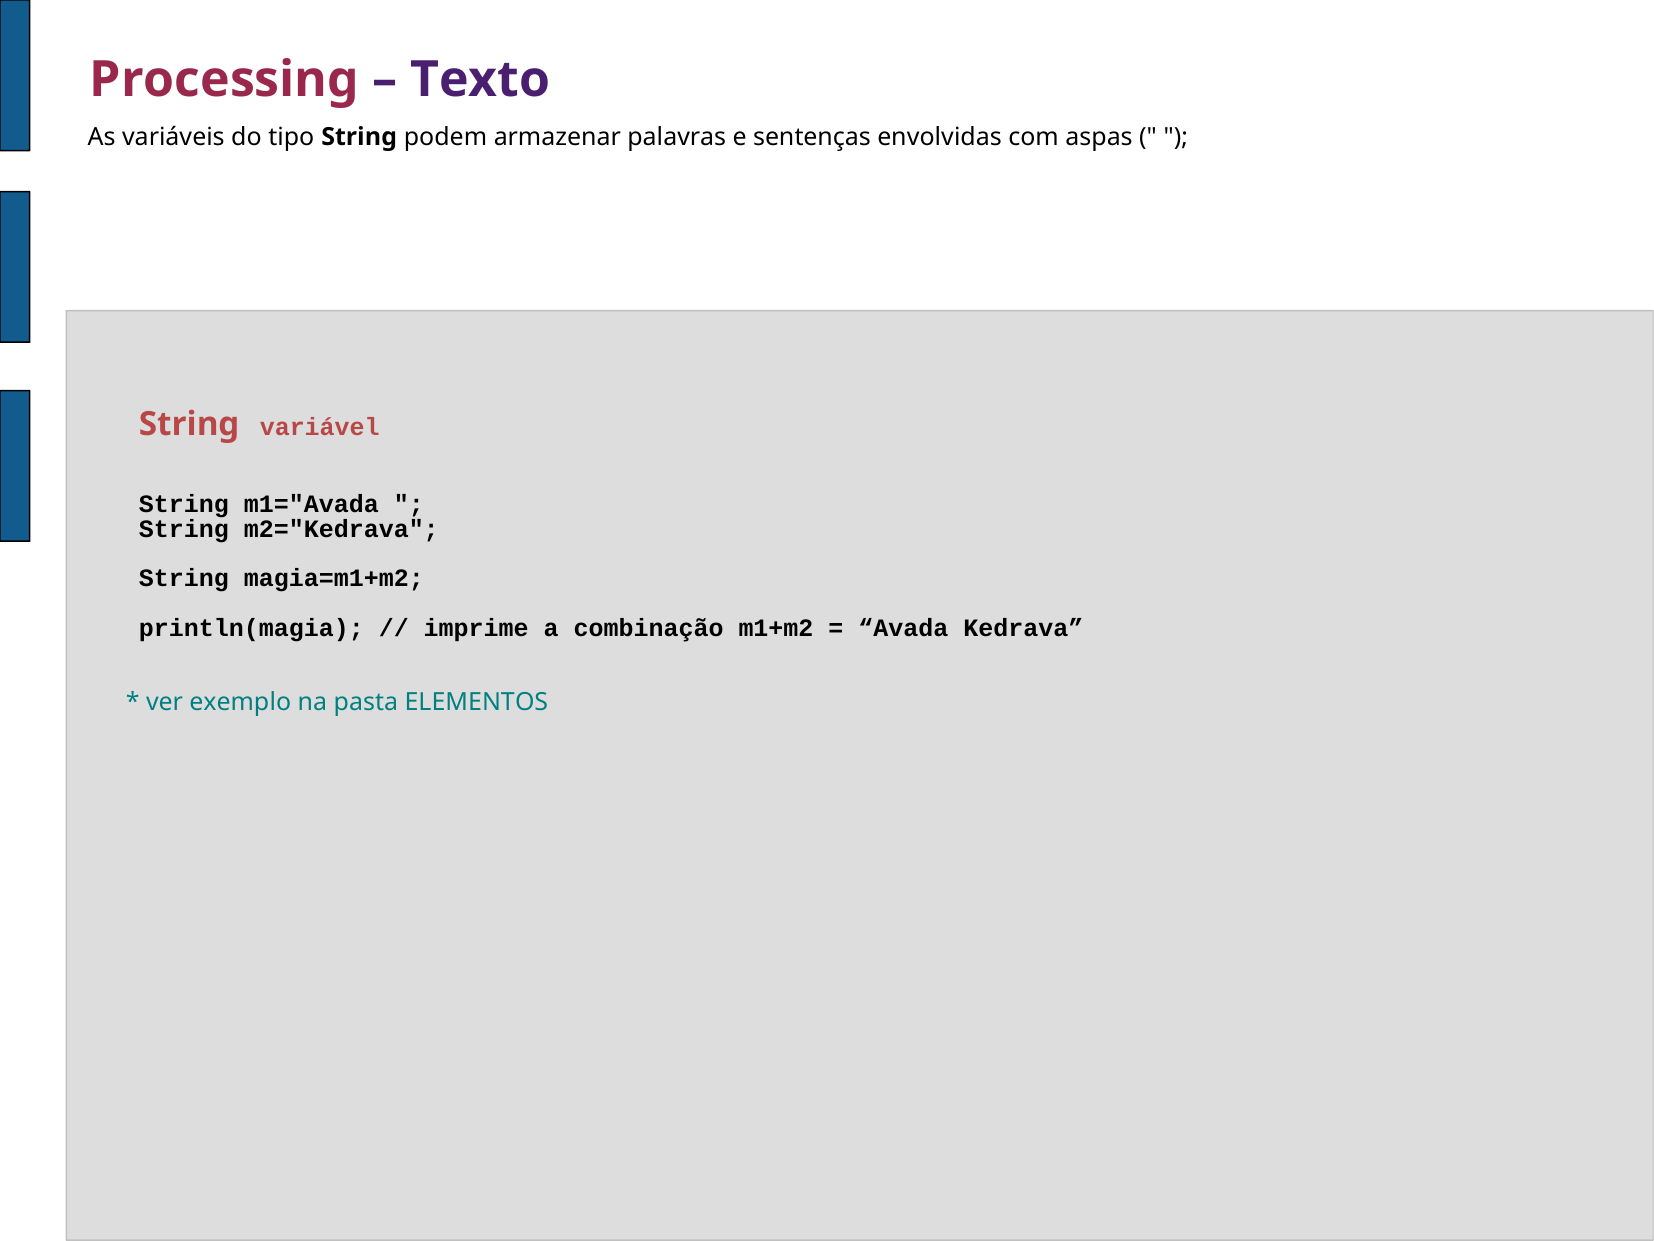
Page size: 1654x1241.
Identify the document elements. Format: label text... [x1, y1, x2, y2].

text_box As variáveis do tipo String podem armazenar palavras e sentenças envolvidas com aspas (" "); [72, 112, 1613, 188]
text_box String variável String m1="Avada "; String m2="Kedrava"; String magia=m1+m2; println(magia); // imprime a combinação m1+m2 = “Avada Kedrava” [124, 337, 1613, 1128]
text_box Processing – Texto [75, 37, 1501, 112]
text_box * ver exemplo na pasta ELEMENTOS [111, 677, 600, 723]
